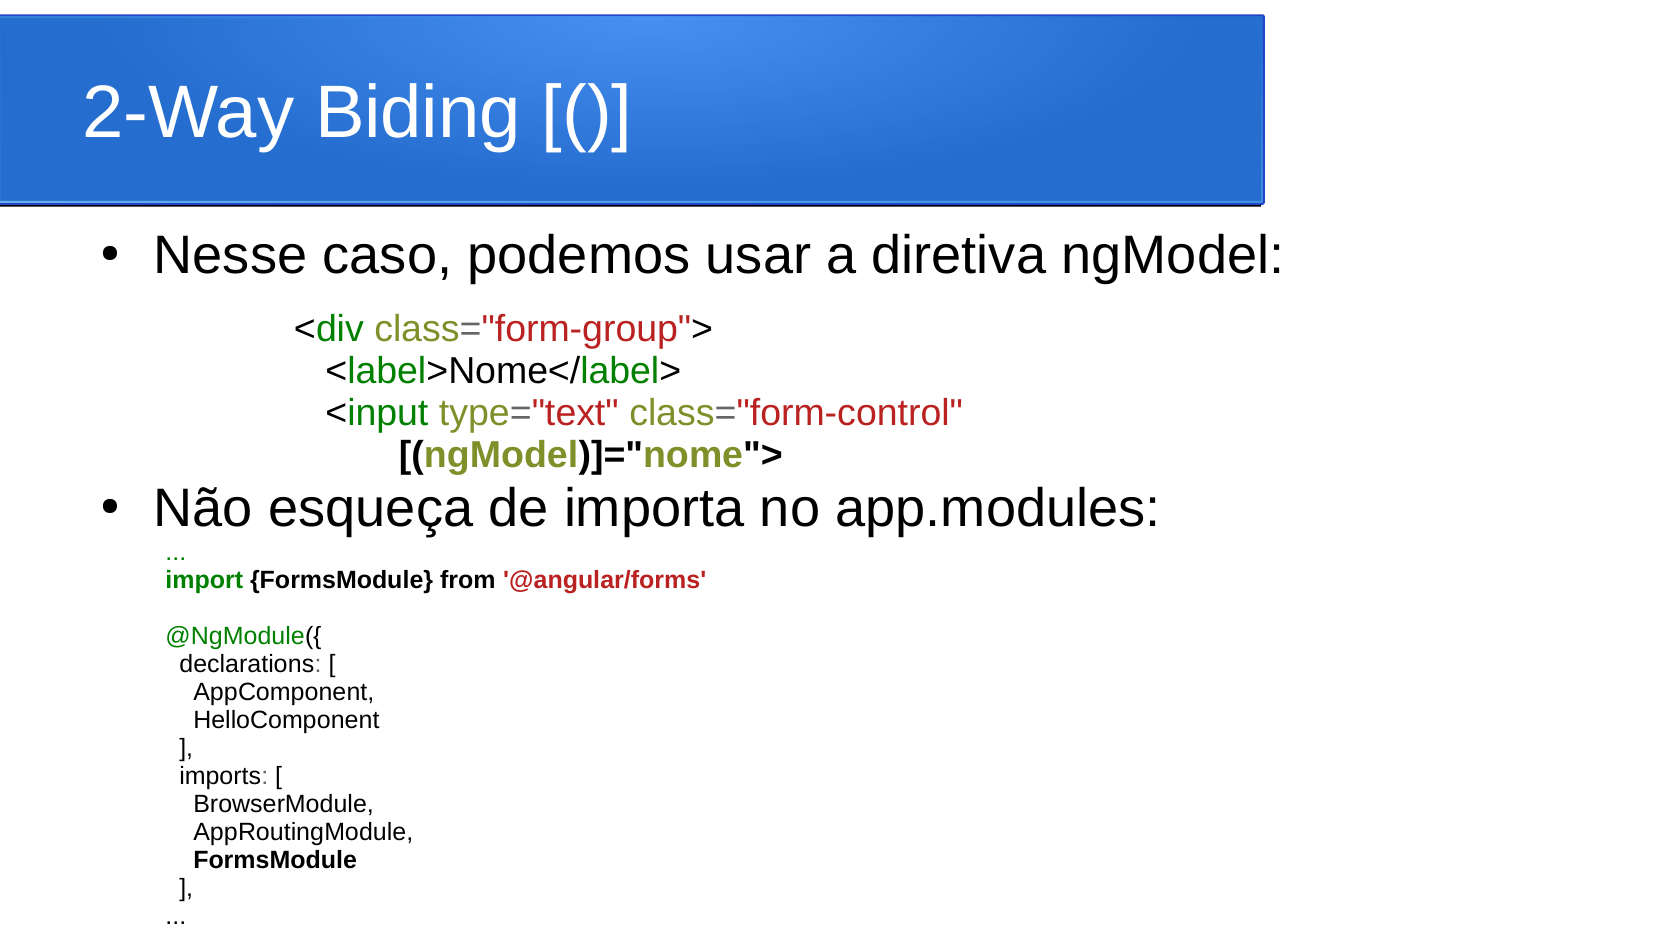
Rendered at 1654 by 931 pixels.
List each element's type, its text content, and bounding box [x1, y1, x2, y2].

text_box ... import {FormsModule} from '@angular/forms' @NgModule({ declarations: [ AppComponent, HelloComponent ], imports: [ BrowserModule, AppRoutingModule, FormsModule ], ... [165, 538, 1406, 931]
title 2-Way Biding [()] [82, 35, 1235, 189]
text_box <div class="form-group"> <label>Nome</label> <input type="text" class="form-control" [(ngModel)]="nome"> [283, 307, 1170, 518]
list Nesse caso, podemos usar a diretiva ngModel: Não esqueça de importa no app.modules: [82, 224, 1571, 764]
